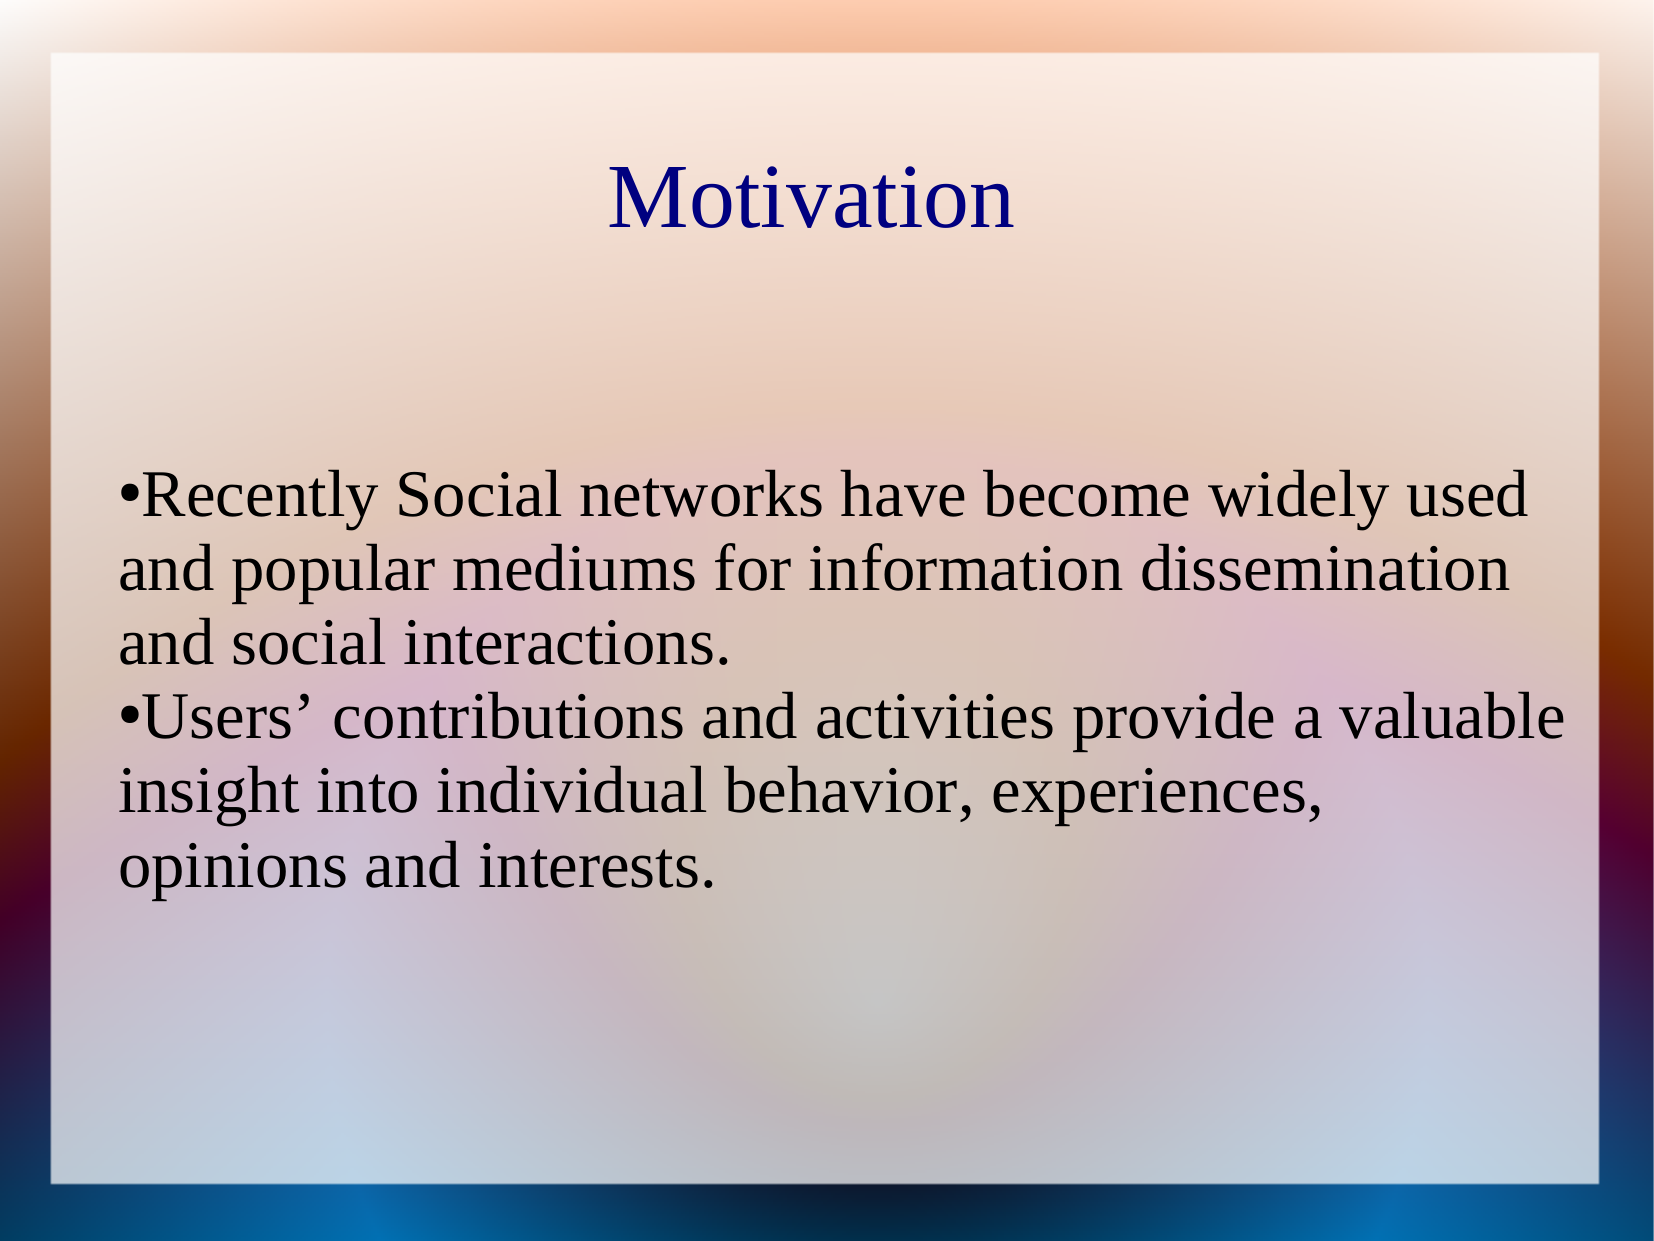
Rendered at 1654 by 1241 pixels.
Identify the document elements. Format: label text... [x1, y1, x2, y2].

picture [0, 0, 1654, 1241]
subtitle Recently Social networks have become widely used and popular mediums for information dissemination and social interactions. Users’ contributions and activities provide a valuable insight into individual behavior, experiences, opinions and interests. [118, 319, 1571, 1040]
title Motivation [118, 112, 1506, 281]
